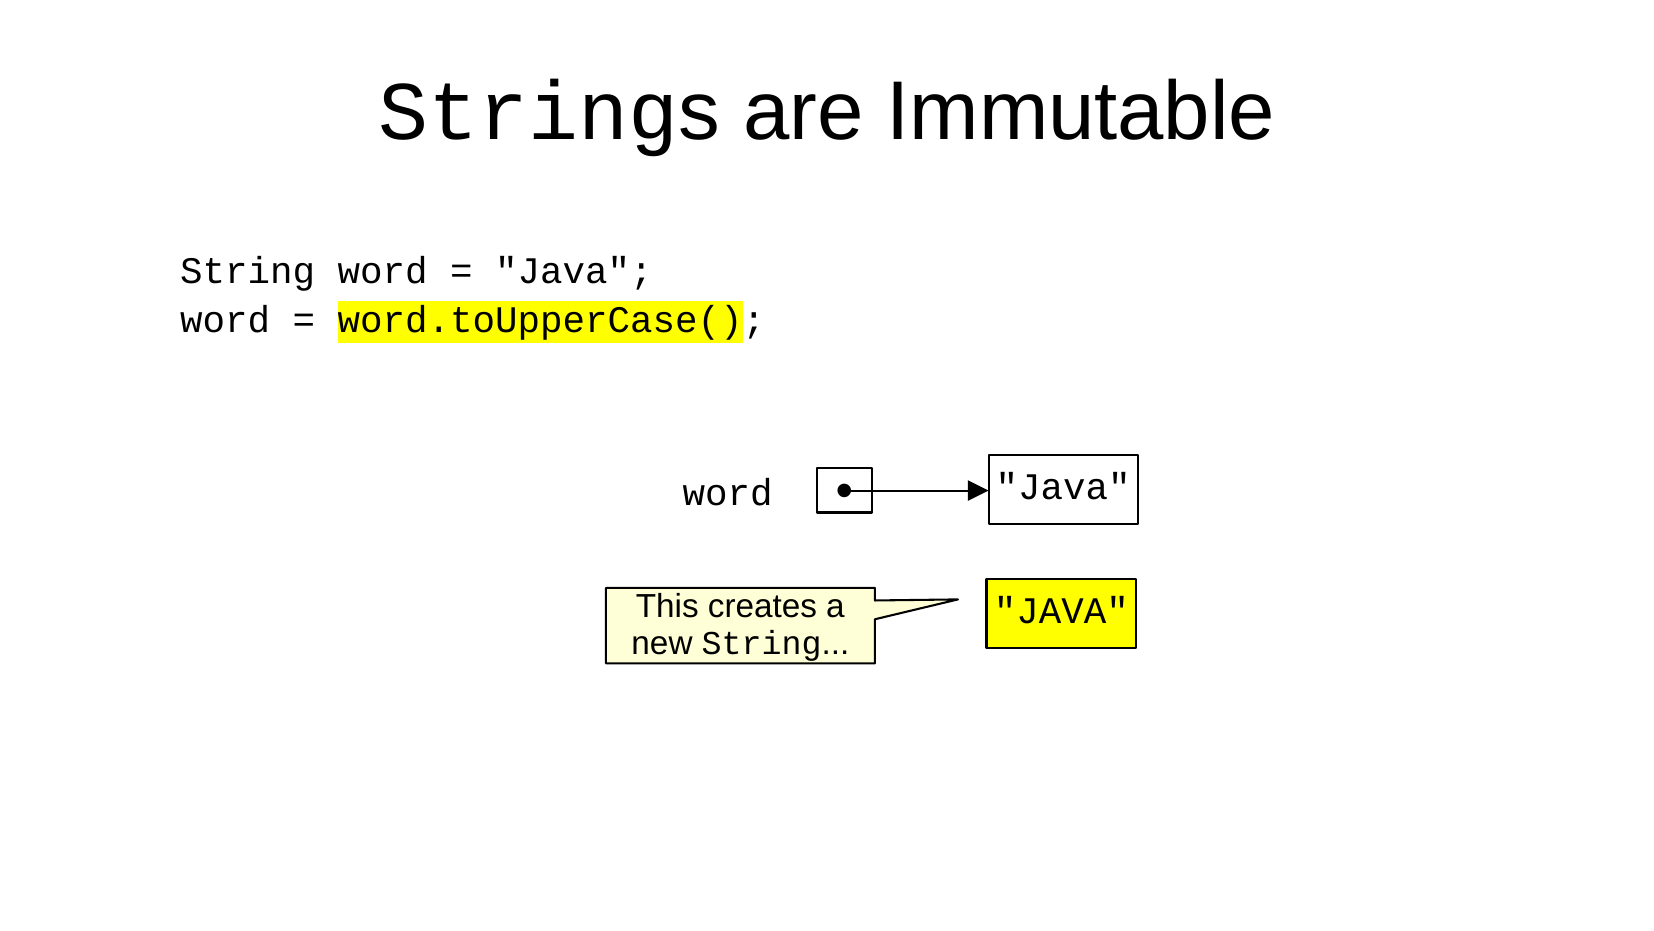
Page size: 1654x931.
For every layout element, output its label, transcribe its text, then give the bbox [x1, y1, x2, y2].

text_box "Java" [988, 454, 1138, 524]
text_box String word = "Java"; word = word.toUpperCase(); [165, 238, 780, 381]
text_box "JAVA" [986, 578, 1136, 649]
text_box word [667, 466, 817, 524]
text_box • [816, 467, 872, 513]
title Strings are Immutable [82, 37, 1571, 193]
text_box This creates a new String... [605, 587, 958, 664]
